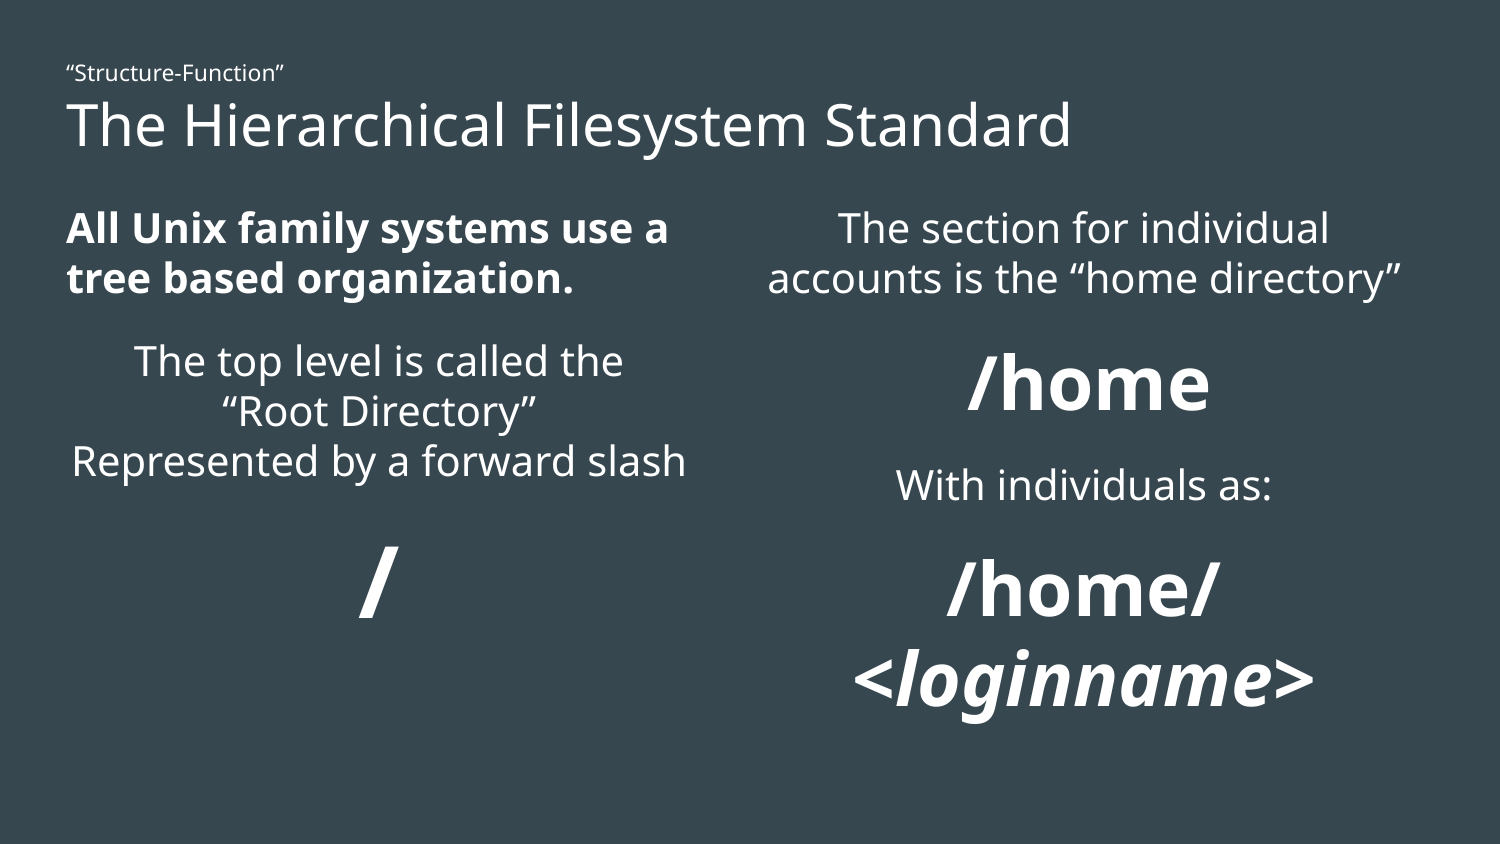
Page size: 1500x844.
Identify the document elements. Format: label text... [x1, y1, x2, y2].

text_box The section for individual accounts is the “home directory” /home With individuals as: /home/<loginname> [749, 186, 1419, 732]
title “Structure-Function” [51, 44, 1449, 95]
list All Unix family systems use a tree based organization. The top level is called the “Root Directory” Represented by a forward slash / [51, 186, 708, 820]
title The Hierarchical Filesystem Standard [51, 95, 1449, 167]
